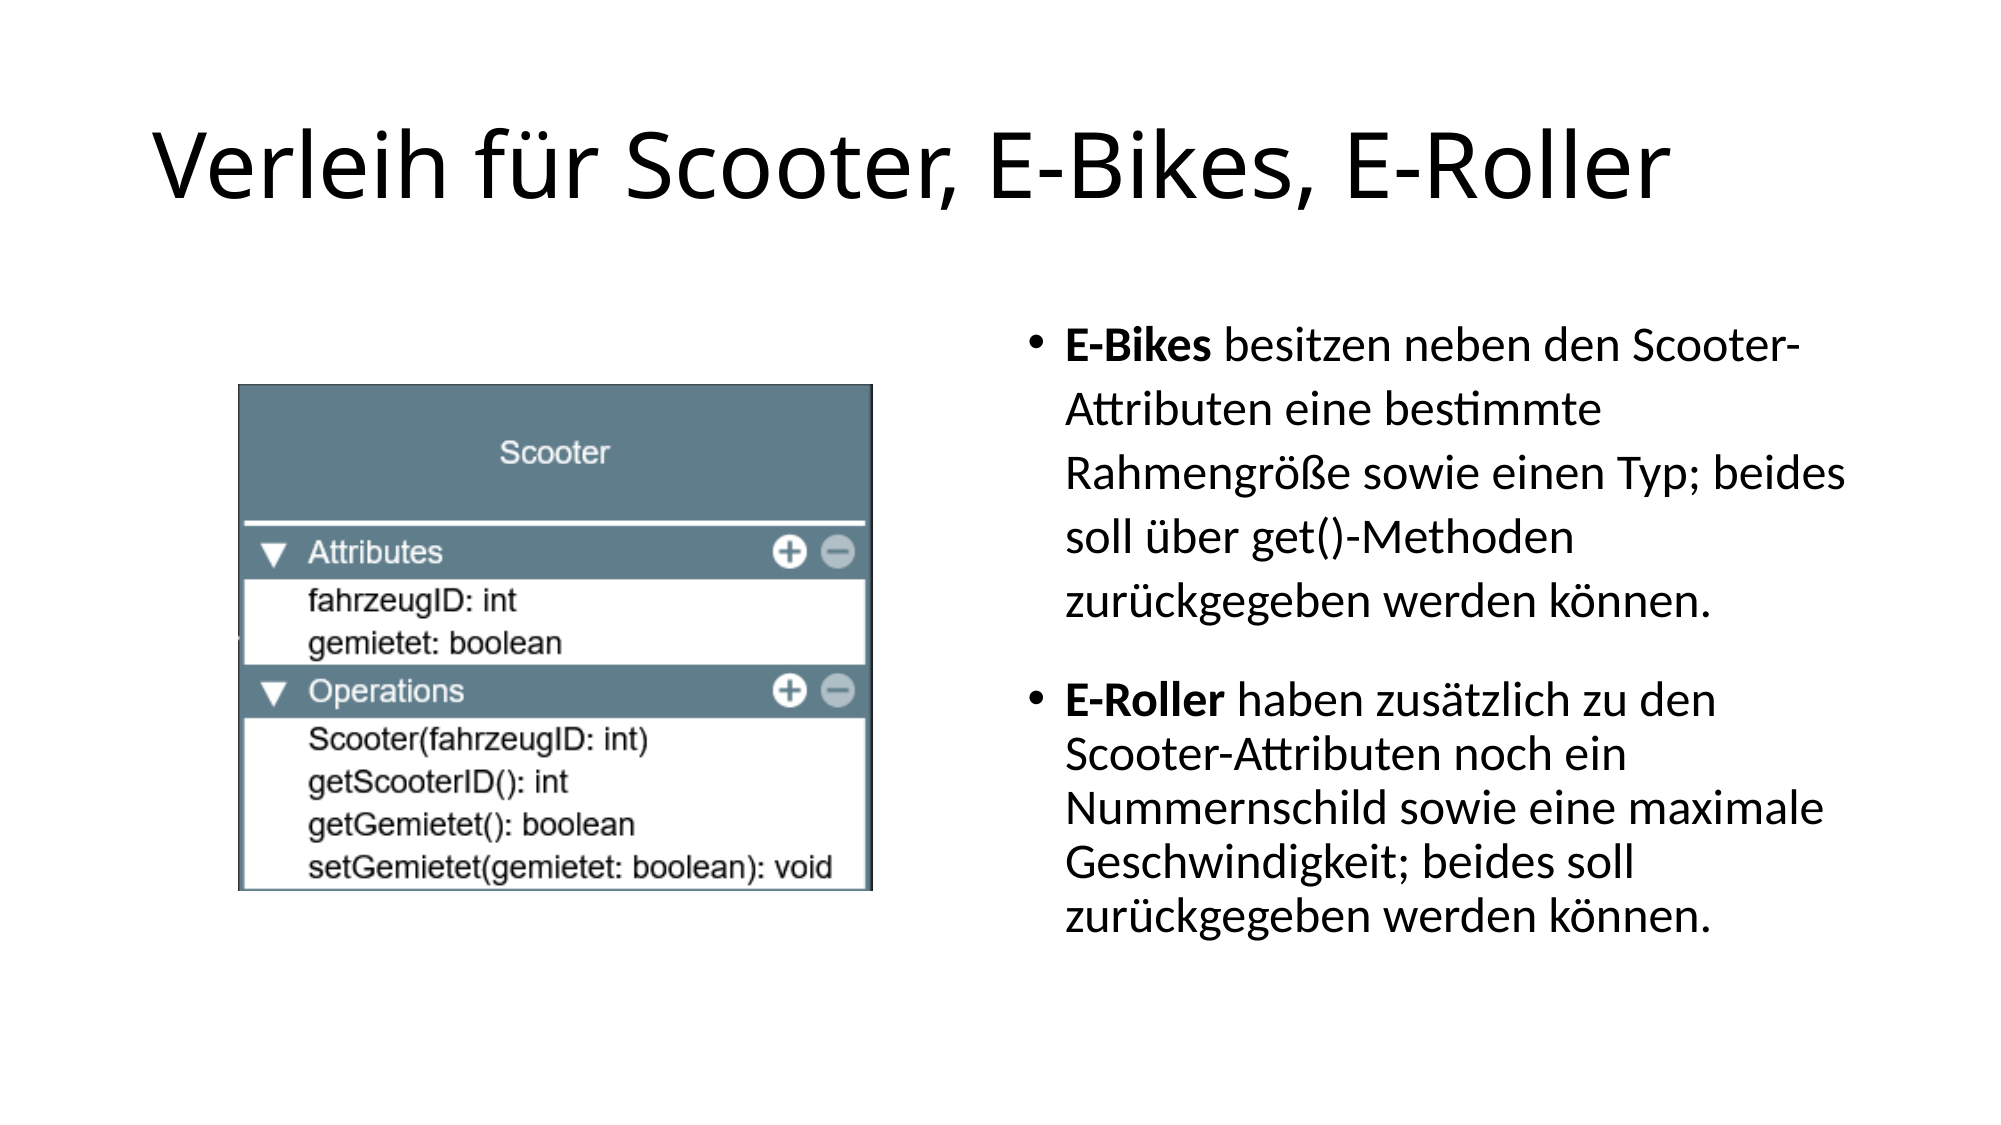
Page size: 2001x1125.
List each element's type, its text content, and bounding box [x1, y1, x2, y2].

title Verleih für Scooter, E-Bikes, E-Roller [137, 59, 1863, 278]
picture [238, 384, 873, 891]
list E-Bikes besitzen neben den Scooter-Attributen eine bestimmte Rahmengröße sowie einen Typ; beides soll über get()-Methoden zurückgegeben werden können. E-Roller haben zusätzlich zu den Scooter-Attributen noch ein Nummernschild sowie eine maximale Geschwindigkeit; beides soll zurückgegeben werden können. [1012, 299, 1863, 1014]
